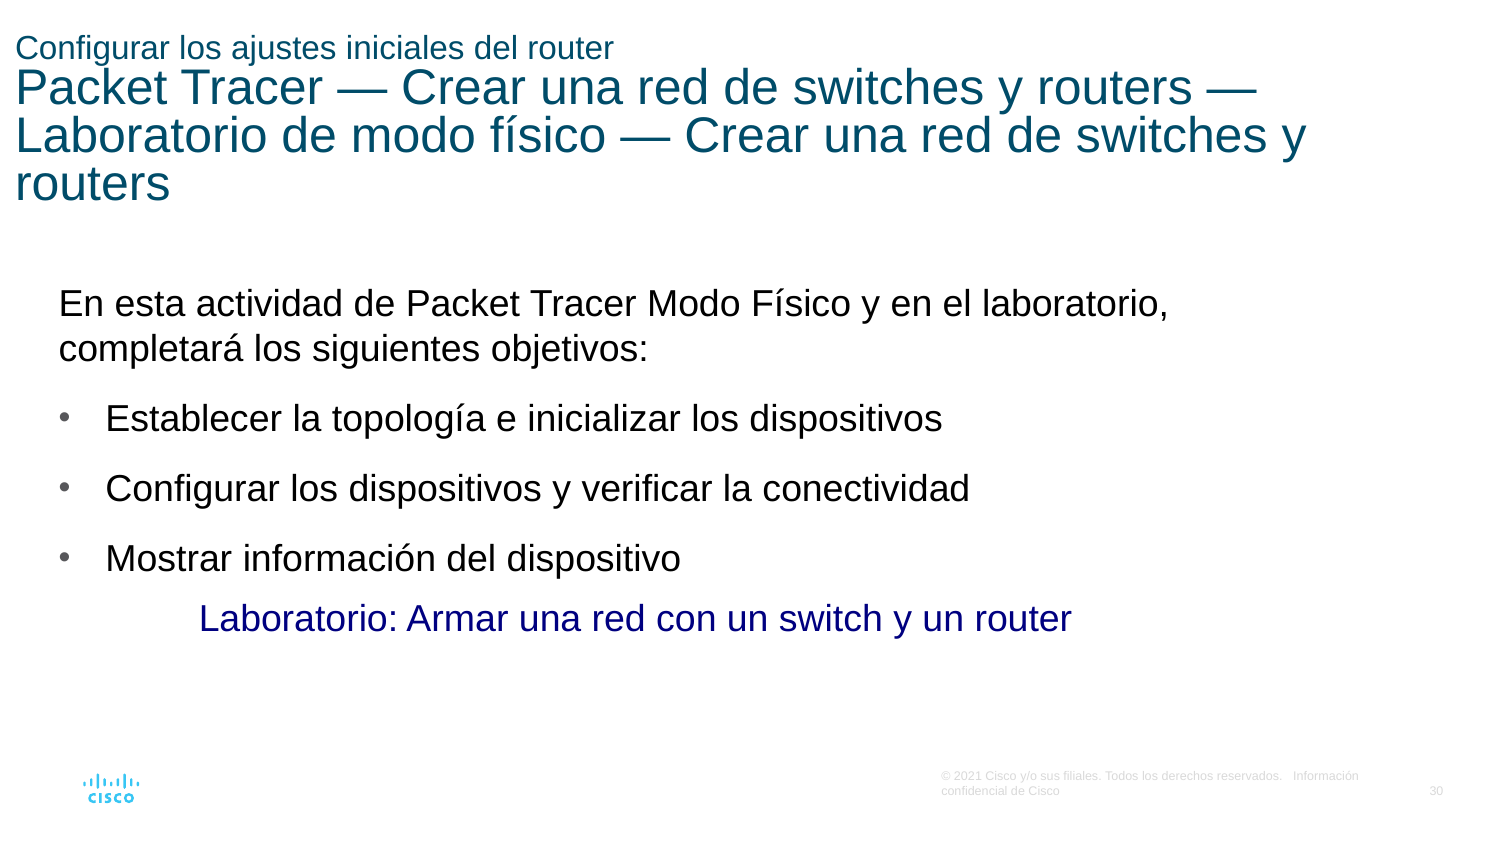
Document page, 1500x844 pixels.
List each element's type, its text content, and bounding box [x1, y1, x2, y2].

text_box Laboratorio: Armar una red con un switch y un router [184, 590, 1300, 666]
list En esta actividad de Packet Tracer Modo Físico y en el laboratorio, completará los siguientes objetivos: Establecer la topología e inicializar los dispositivos Configurar los dispositivos y verificar la conectividad Mostrar información del dispositivo [43, 271, 1326, 678]
title Configurar los ajustes iniciales del router Packet Tracer — Crear una red de switches y routers — Laboratorio de modo físico — Crear una red de switches y routers [0, 0, 1369, 244]
